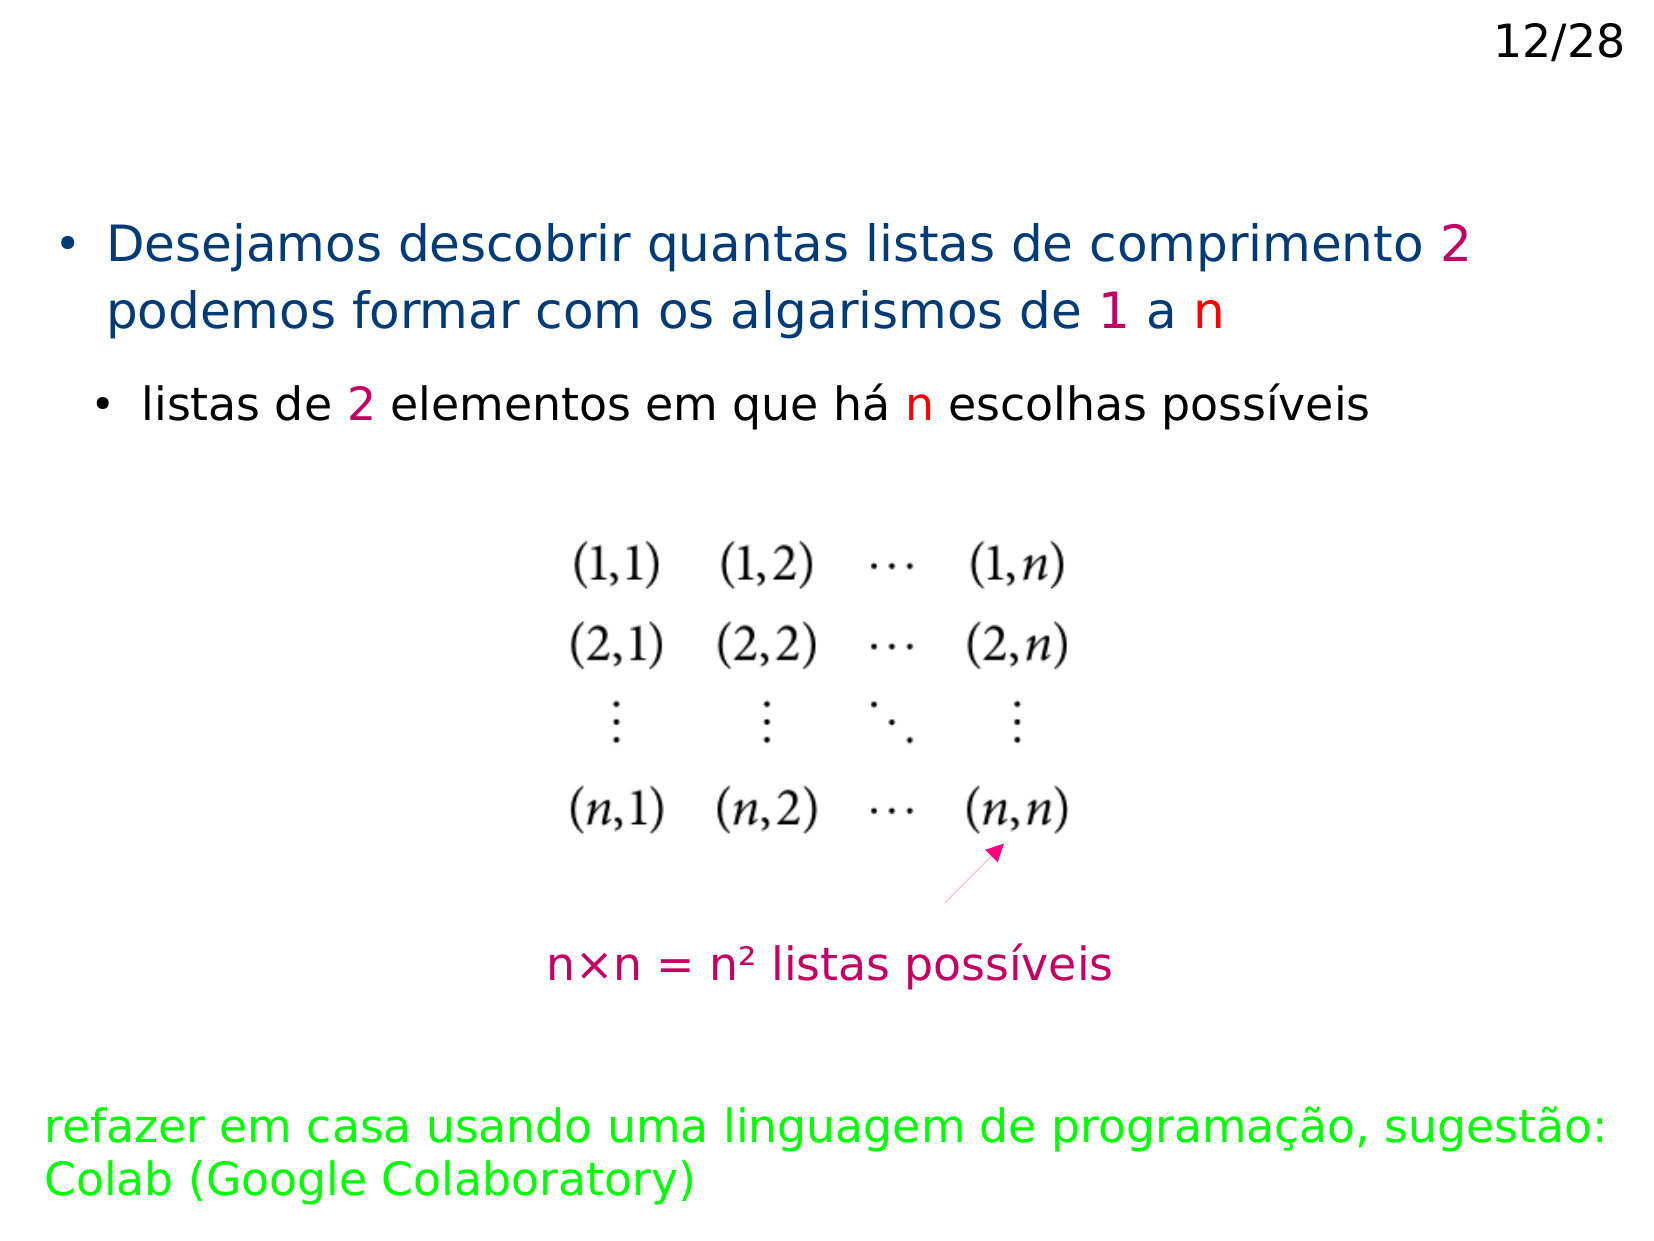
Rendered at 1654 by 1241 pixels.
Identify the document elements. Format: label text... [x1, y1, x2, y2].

list Desejamos descobrir quantas listas de comprimento 2 podemos formar com os algarismos de 1 a n listas de 2 elementos em que há n escolhas possíveis [59, 206, 1625, 1092]
text_box refazer em casa usando uma linguagem de programação, sugestão: Colab (Google Colaboratory) [29, 1092, 1654, 1241]
picture [561, 531, 1081, 844]
text_box n×n = n² listas possíveis [531, 930, 1211, 1004]
